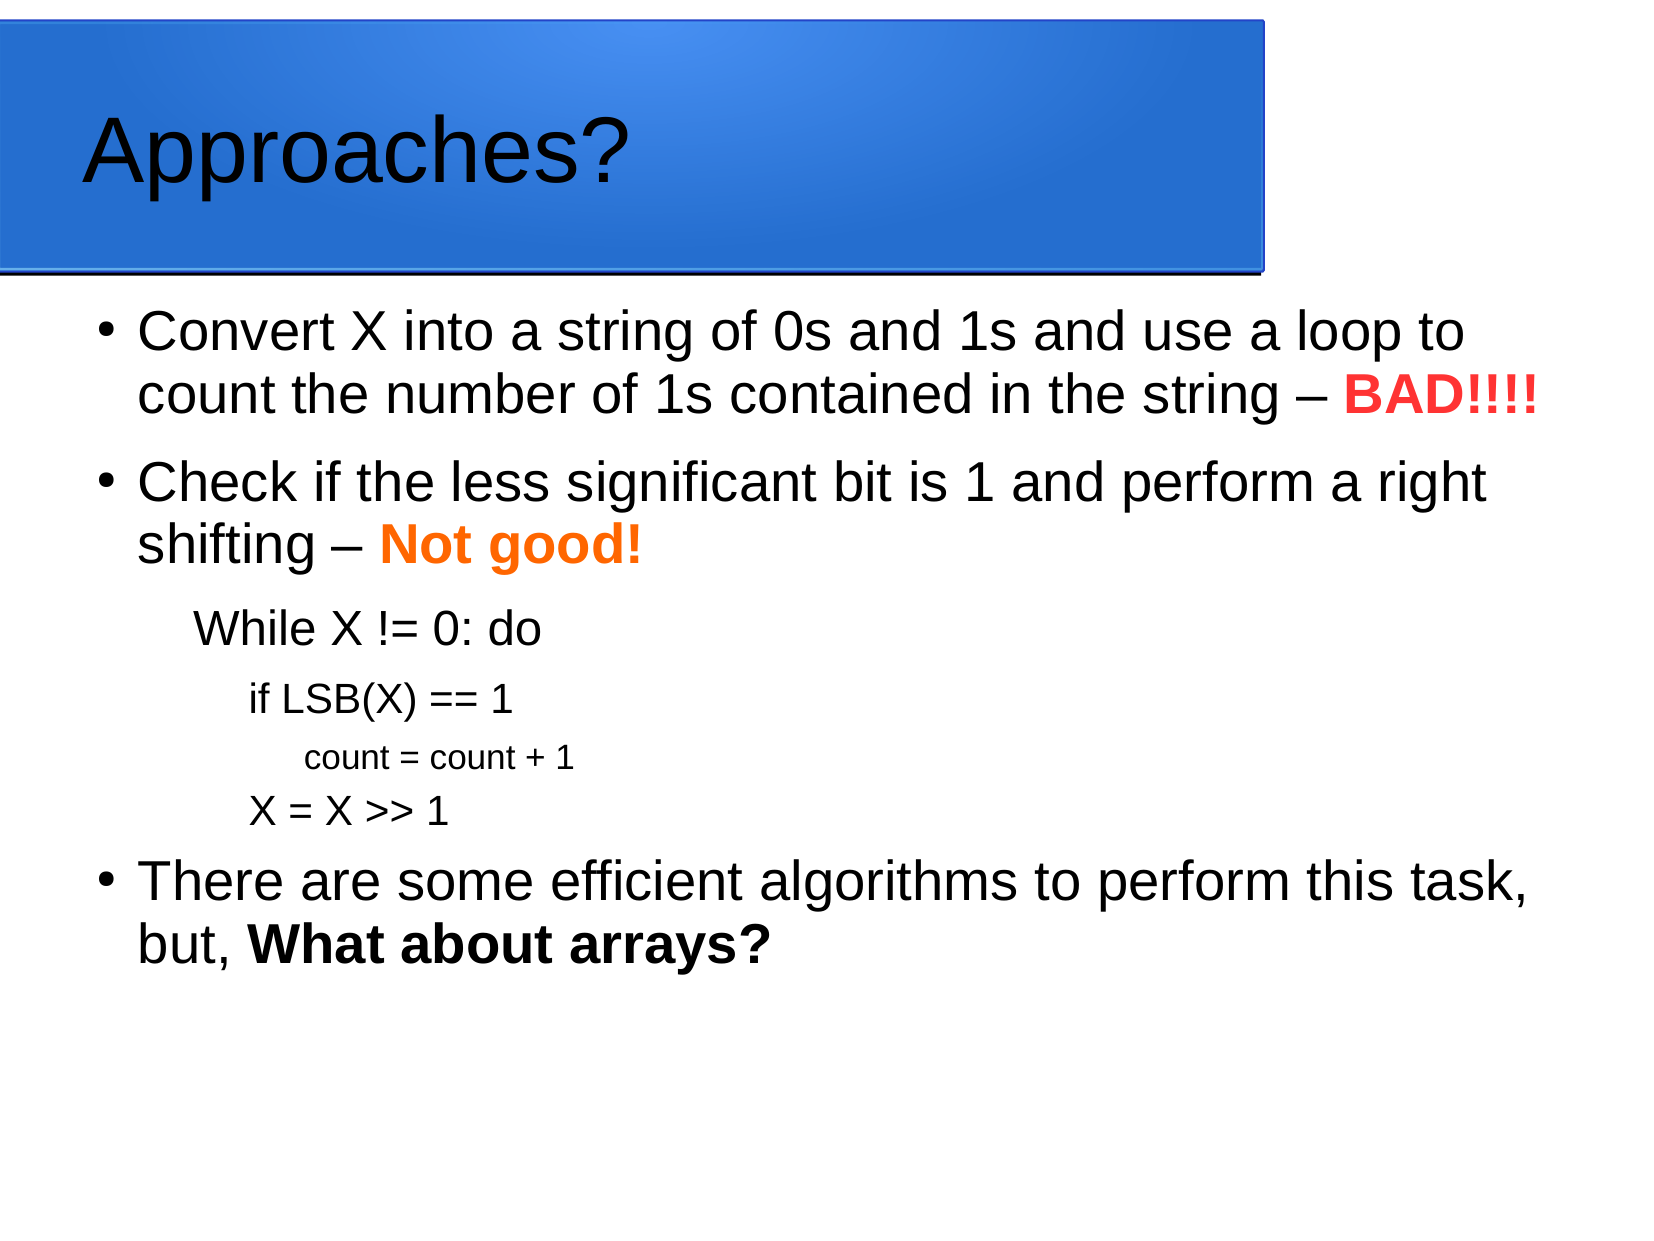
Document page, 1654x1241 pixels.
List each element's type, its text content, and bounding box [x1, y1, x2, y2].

title Approaches? [82, 47, 1235, 252]
list Convert X into a string of 0s and 1s and use a loop to count the number of 1s contained in the string – BAD!!!! Check if the less significant bit is 1 and perform a right shifting – Not good! While X != 0: do if LSB(X) == 1 count = count + 1 X = X >> 1 There are some efficient algorithms to perform this task, but, What about arrays? [82, 299, 1571, 1019]
